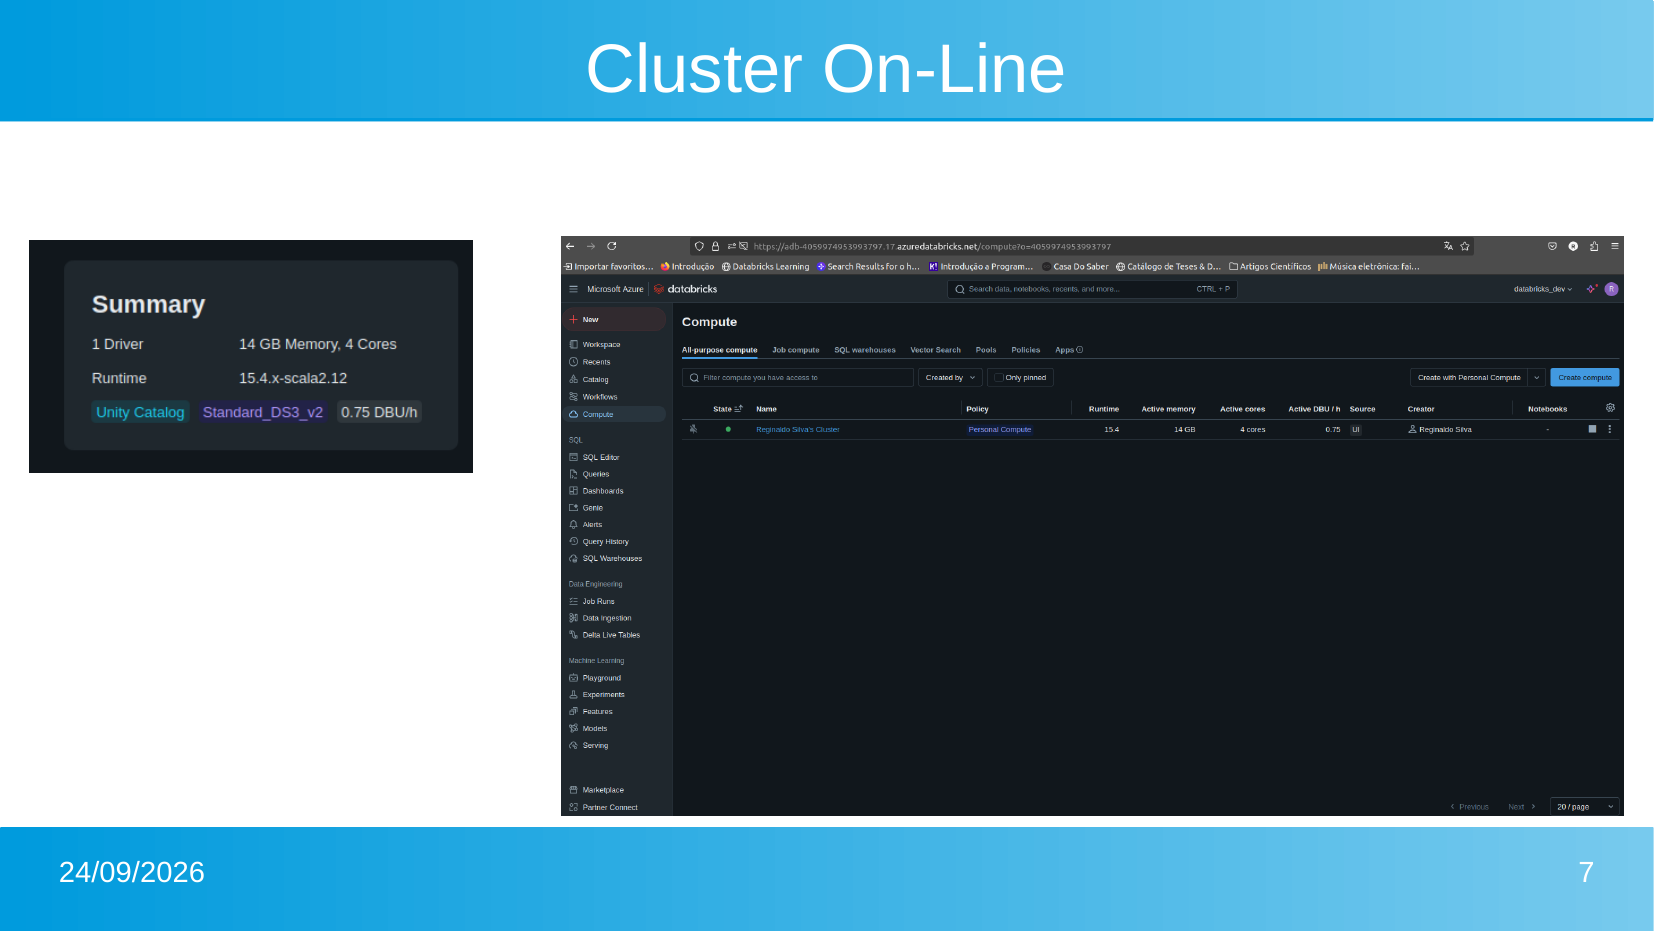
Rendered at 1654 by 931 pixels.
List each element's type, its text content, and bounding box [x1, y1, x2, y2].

picture [561, 236, 1624, 816]
title Cluster On-Line [59, 29, 1595, 108]
picture [29, 240, 473, 473]
